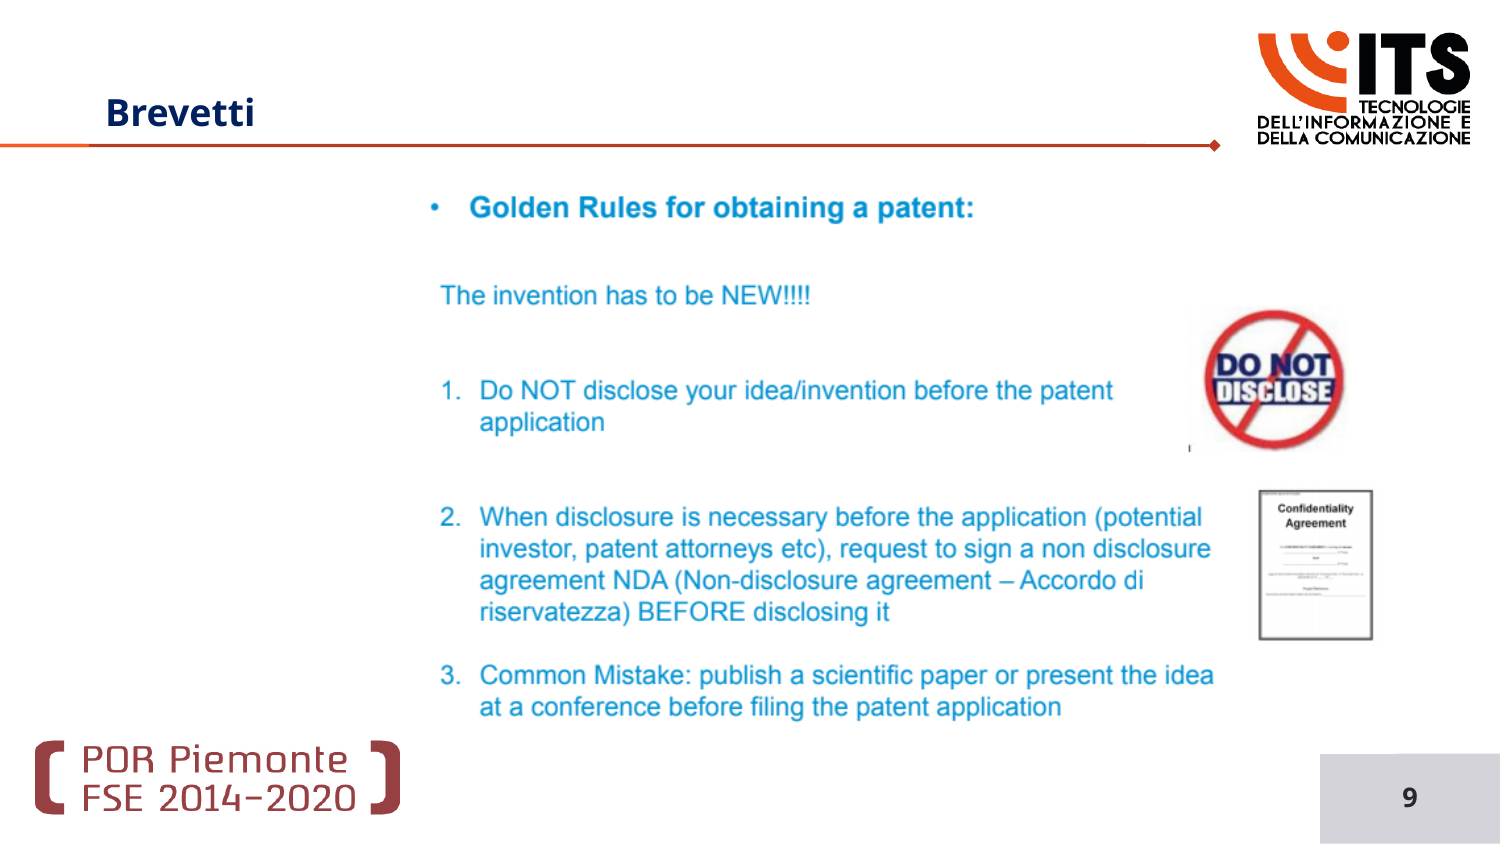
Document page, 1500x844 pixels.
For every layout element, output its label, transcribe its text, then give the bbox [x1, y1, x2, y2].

picture [0, 0, 1500, 844]
slide_number <numero> [1320, 753, 1500, 844]
title Brevetti [90, 59, 1320, 150]
